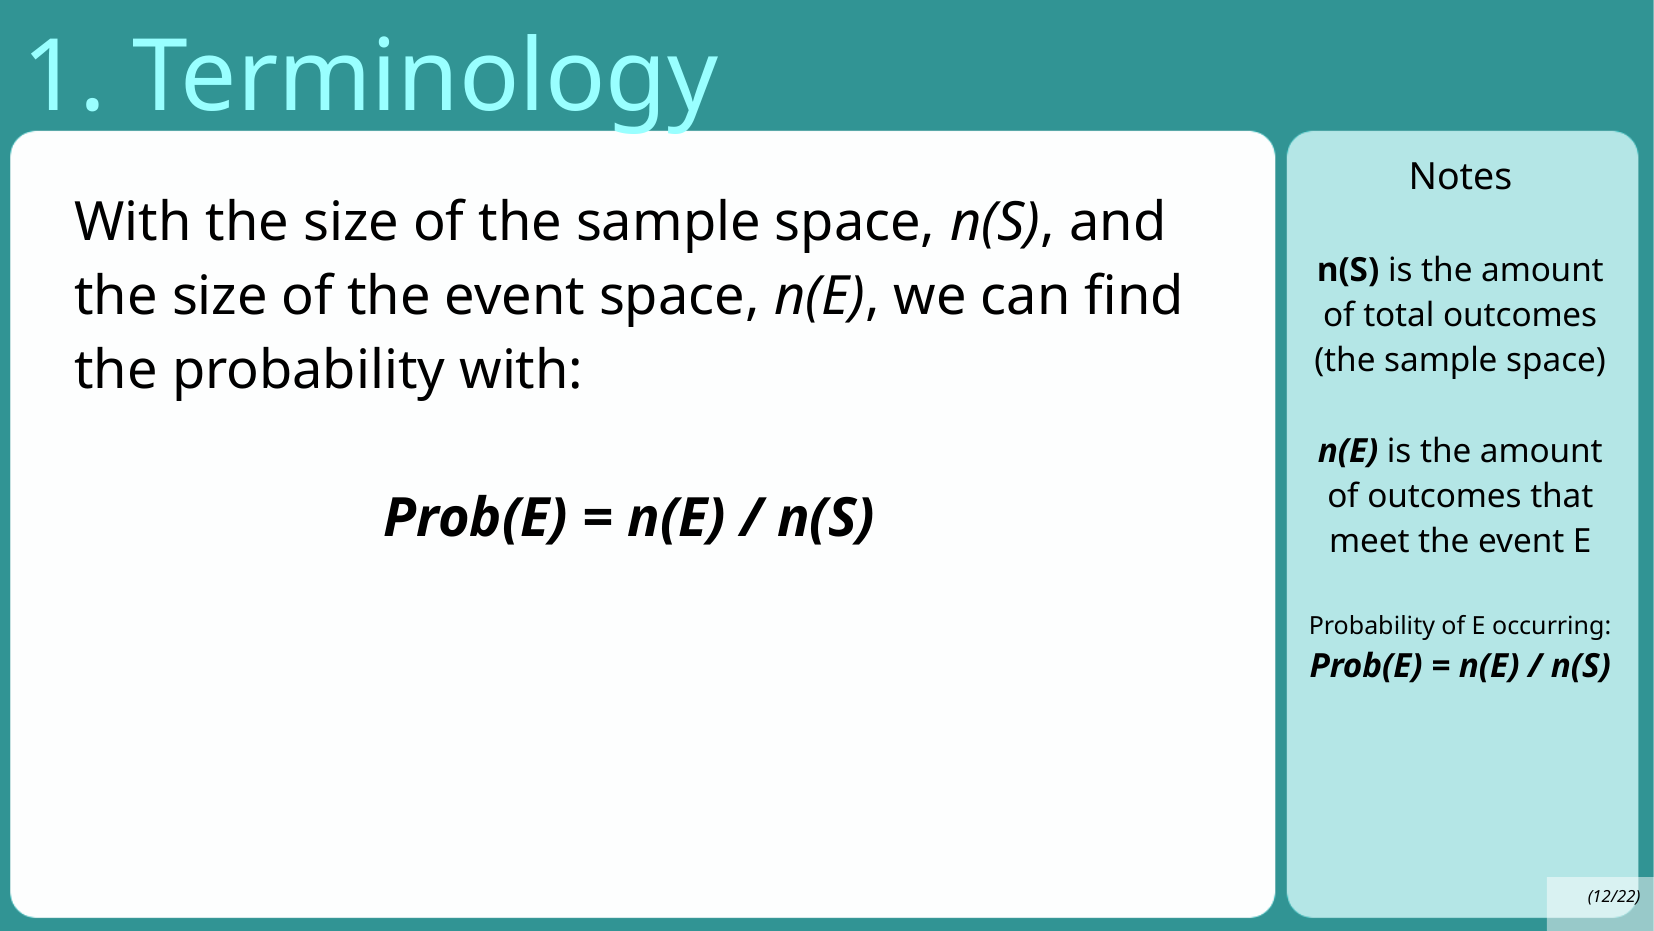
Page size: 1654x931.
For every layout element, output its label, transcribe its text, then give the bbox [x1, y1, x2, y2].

picture [0, 0, 1654, 931]
text_box Notes n(S) is the amount of total outcomes (the sample space) n(E) is the amount of outcomes that meet the event E Probability of E occurring: Prob(E) = n(E) / n(S) [1290, 141, 1631, 661]
text_box (<number>/22) [1546, 877, 1654, 931]
title 1. Terminology [22, 13, 1511, 130]
text_box With the size of the sample space, n(S), and the size of the event space, n(E), we can find the probability with: Prob(E) = n(E) / n(S) [74, 182, 1244, 761]
